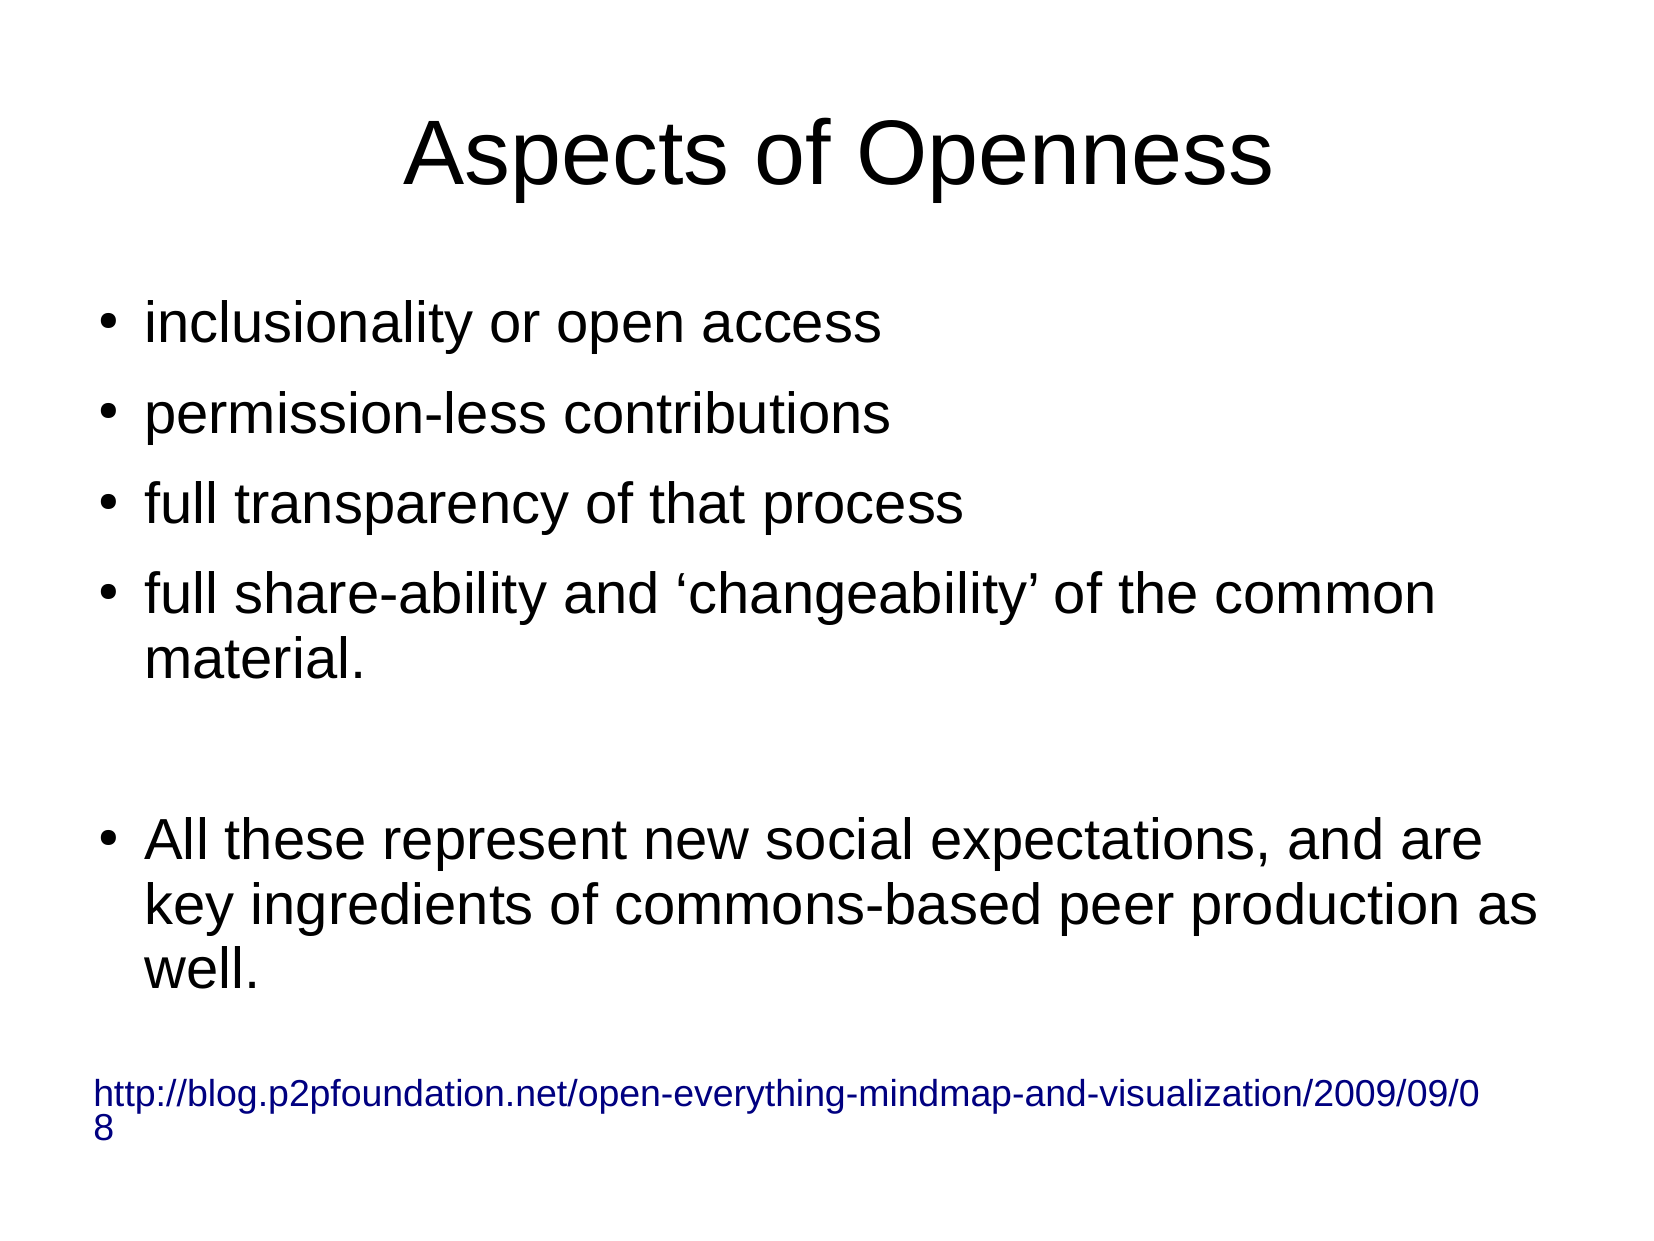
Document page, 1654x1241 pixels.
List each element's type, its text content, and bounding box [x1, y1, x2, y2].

list inclusionality or open access permission-less contributions full transparency of that process full share-ability and ‘changeability’ of the common material. All these represent new social expectations, and are key ingredients of commons-based peer production as well. [82, 290, 1571, 1010]
text_box http://blog.p2pfoundation.net/open-everything-mindmap-and-visualization/2009/09/08 [78, 1065, 1516, 1122]
title Aspects of Openness [82, 49, 1571, 257]
